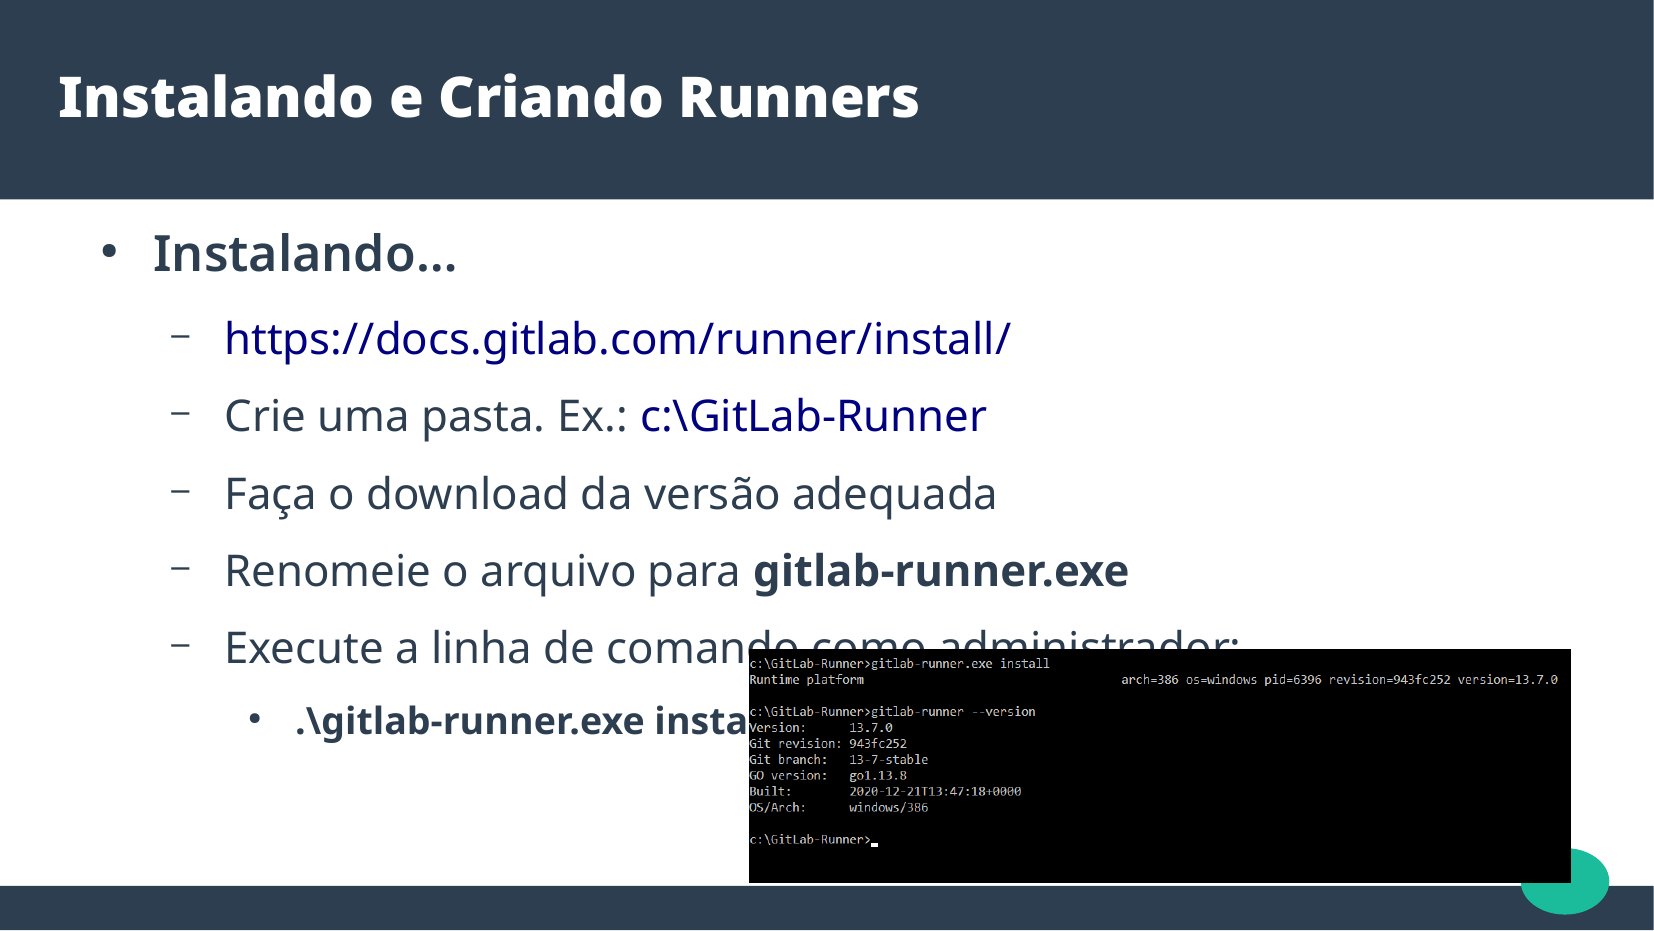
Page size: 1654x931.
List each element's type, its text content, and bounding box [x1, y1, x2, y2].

picture [749, 649, 1571, 883]
list Instalando… https://docs.gitlab.com/runner/install/ Crie uma pasta. Ex.: c:\GitLab-Runner Faça o download da versão adequada Renomeie o arquivo para gitlab-runner.exe Execute a linha de comando como administrador: .\gitlab-runner.exe install [82, 217, 1571, 758]
title Instalando e Criando Runners [59, 37, 1595, 156]
